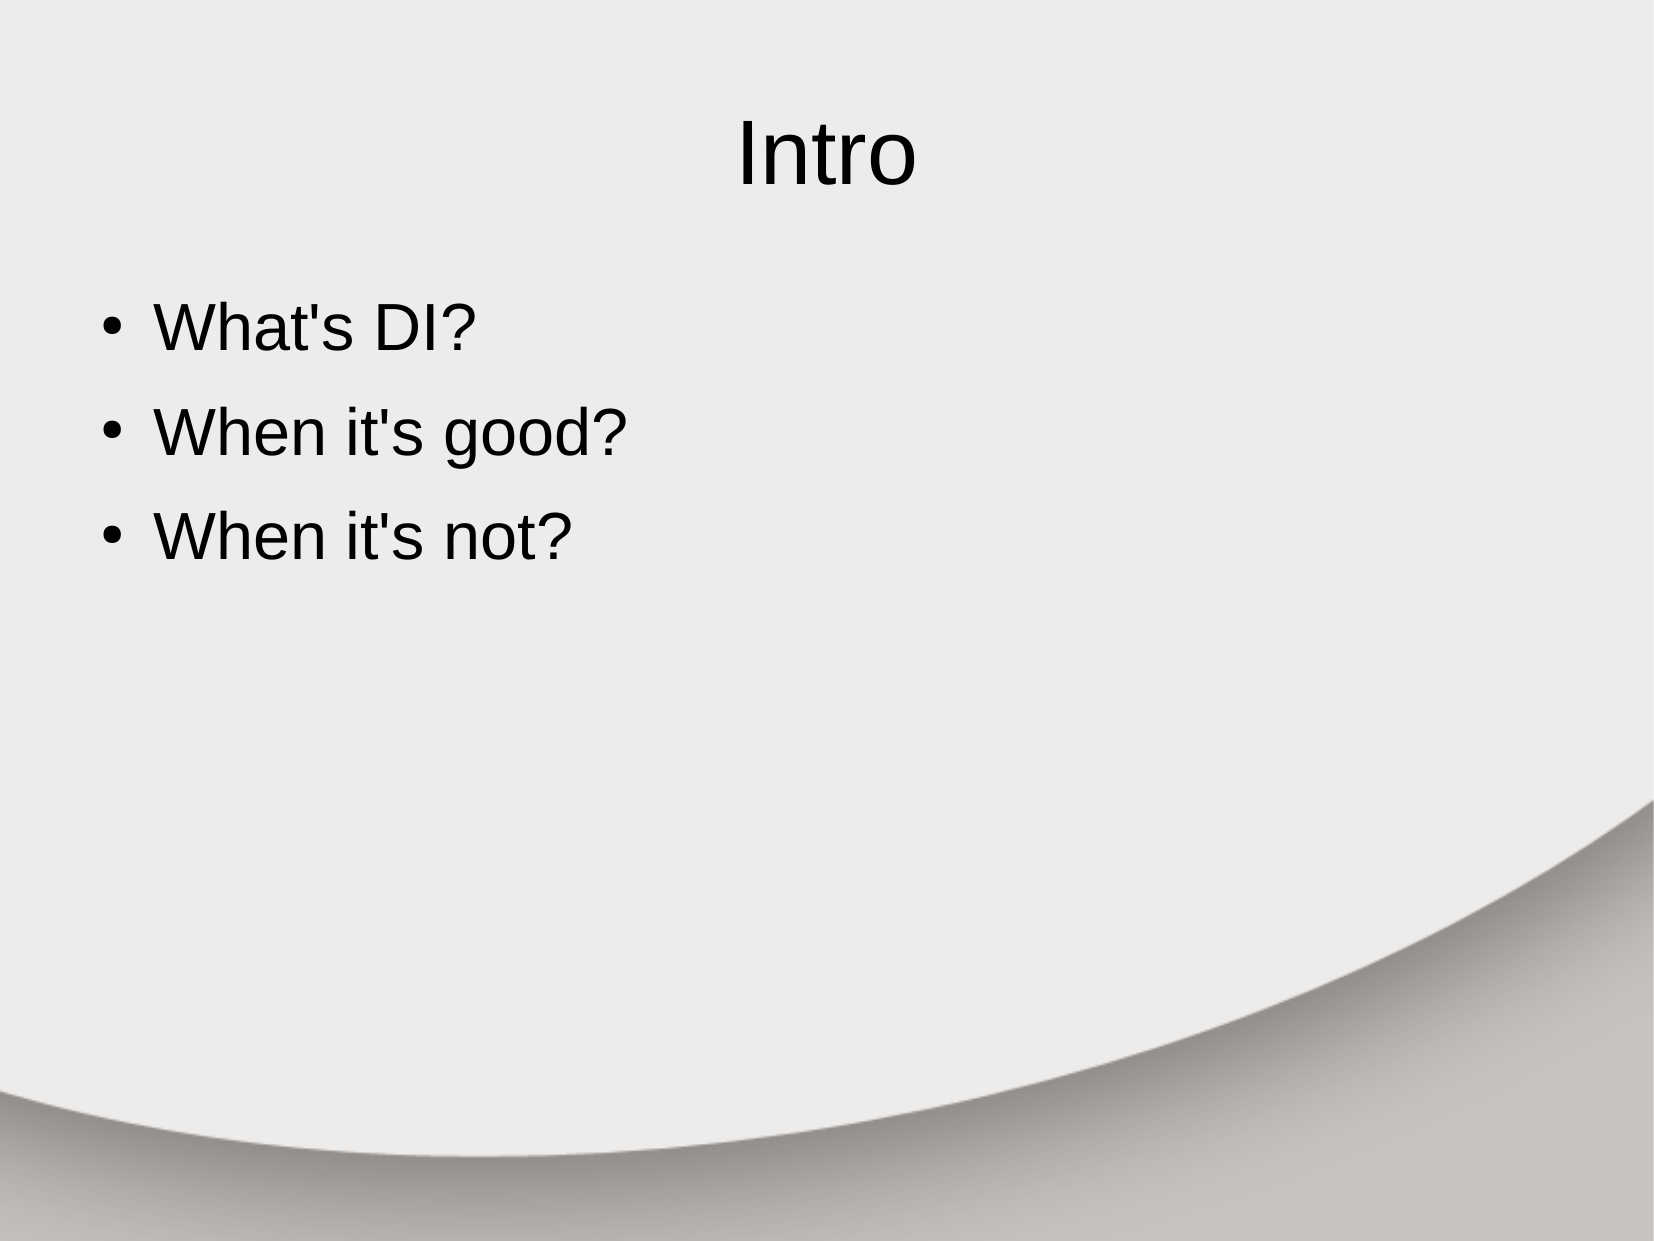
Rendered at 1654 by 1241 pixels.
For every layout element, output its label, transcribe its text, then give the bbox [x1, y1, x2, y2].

title Intro [82, 49, 1571, 257]
picture [0, 0, 1654, 1241]
list What's DI? When it's good? When it's not? [82, 290, 1571, 1109]
